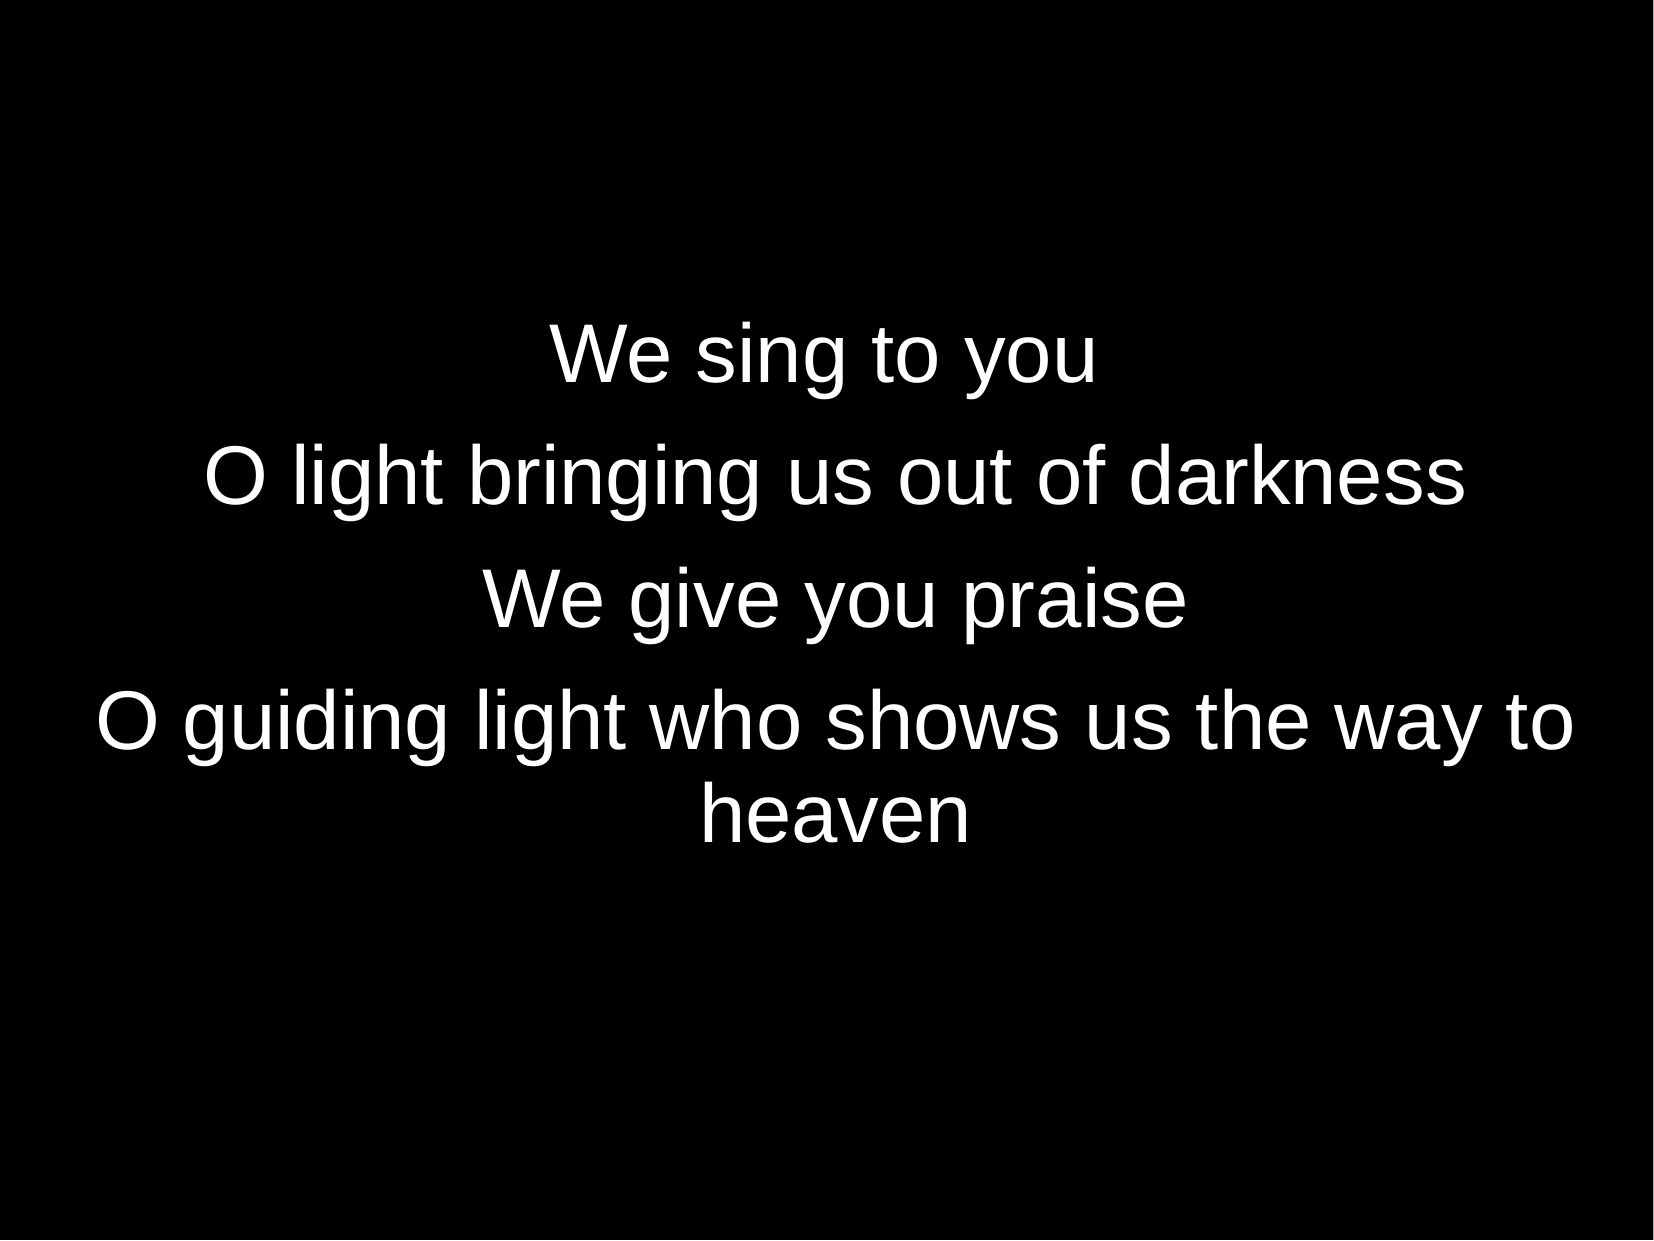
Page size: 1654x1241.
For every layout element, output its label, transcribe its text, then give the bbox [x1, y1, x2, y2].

list We sing to you O light bringing us out of darkness We give you praise O guiding light who shows us the way to heaven [0, 307, 1654, 1027]
